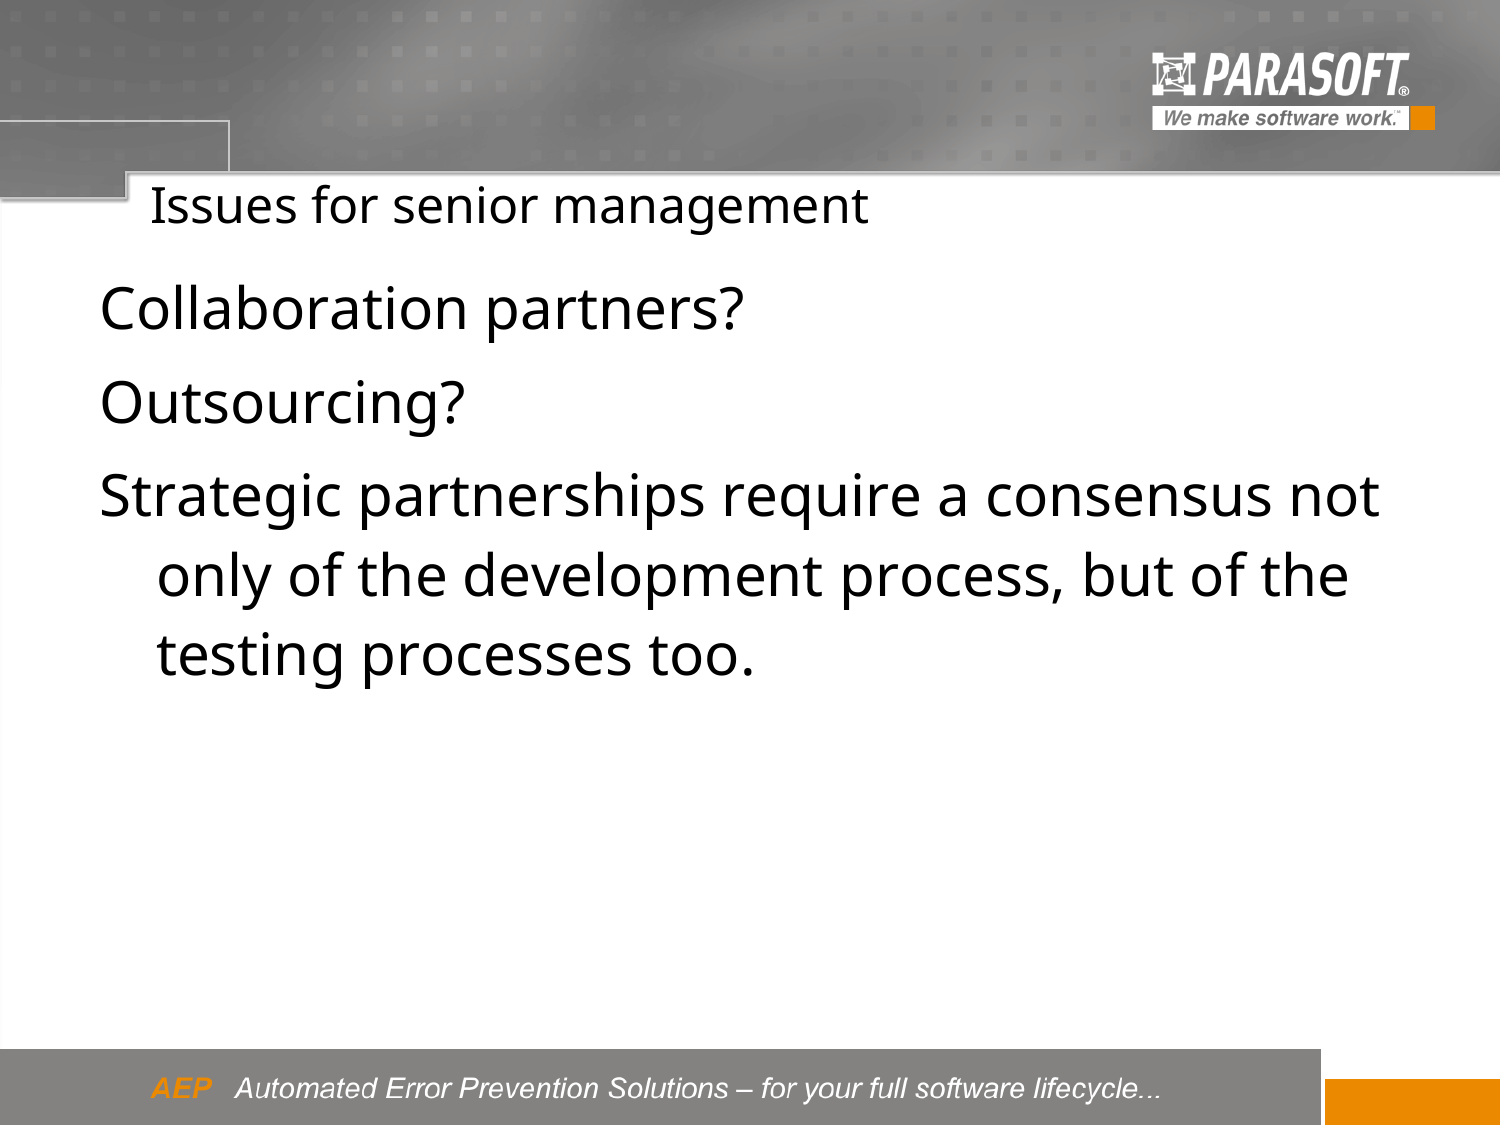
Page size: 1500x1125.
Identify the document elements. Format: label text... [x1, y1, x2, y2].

title Issues for senior management [150, 173, 1426, 235]
list Collaboration partners? Outsourcing? Strategic partnerships require a consensus not only of the development process, but of the testing processes too. [99, 267, 1450, 995]
picture [0, 0, 1500, 1125]
